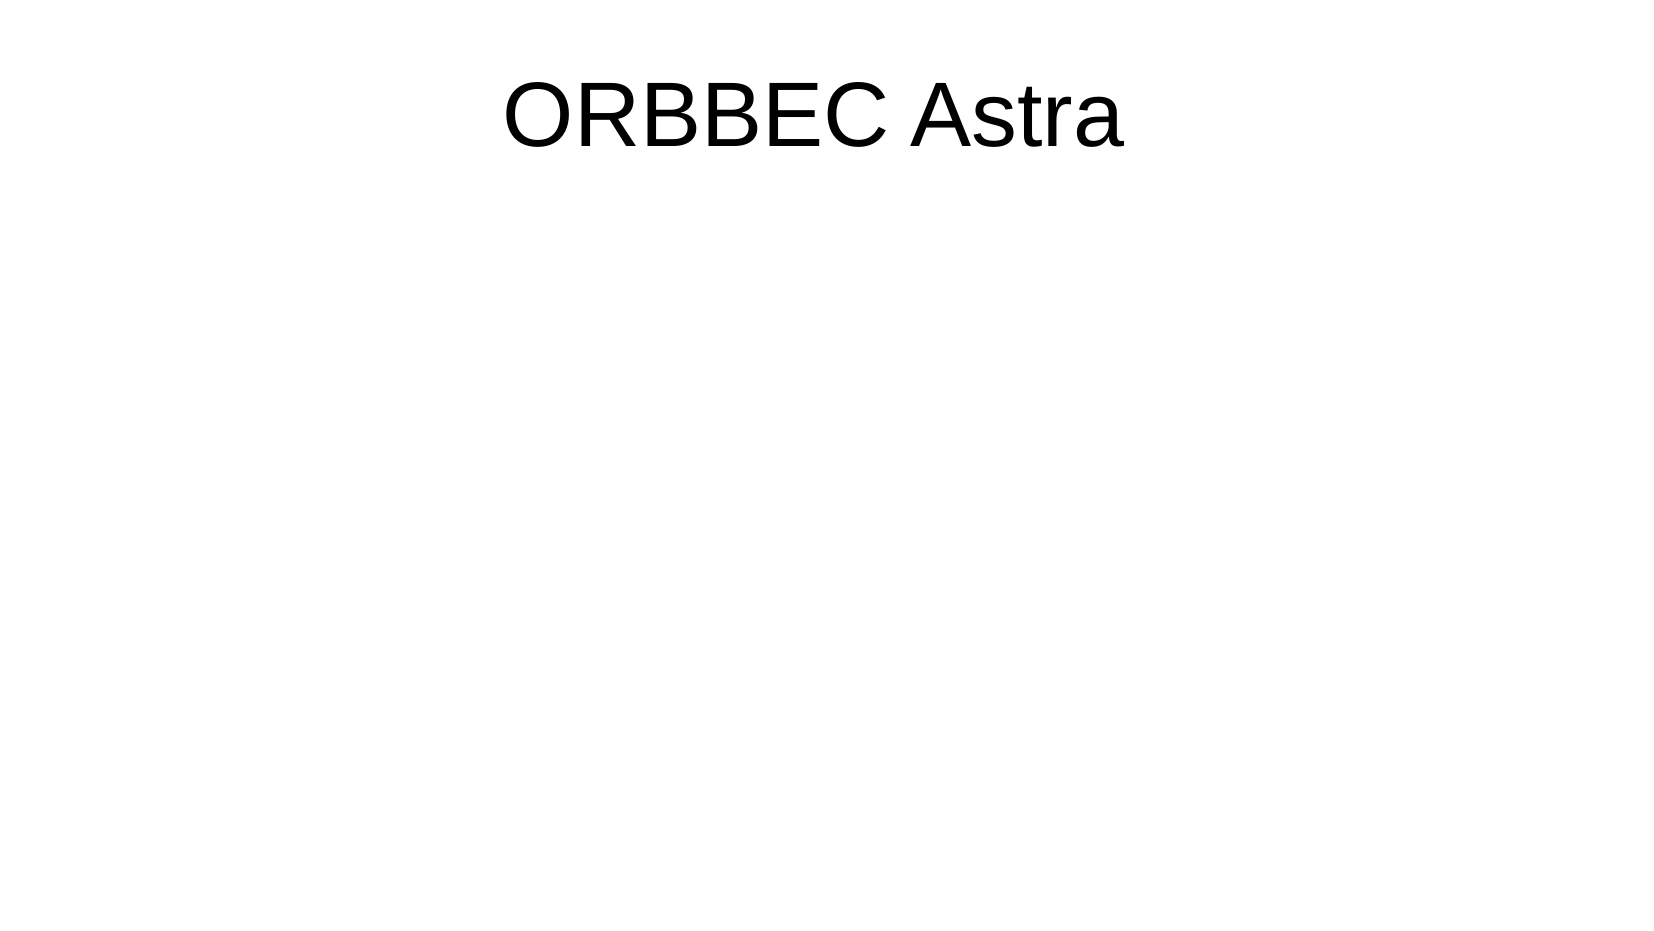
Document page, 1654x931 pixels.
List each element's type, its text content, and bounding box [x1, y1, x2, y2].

title ORBBEC Astra [82, 37, 1571, 193]
